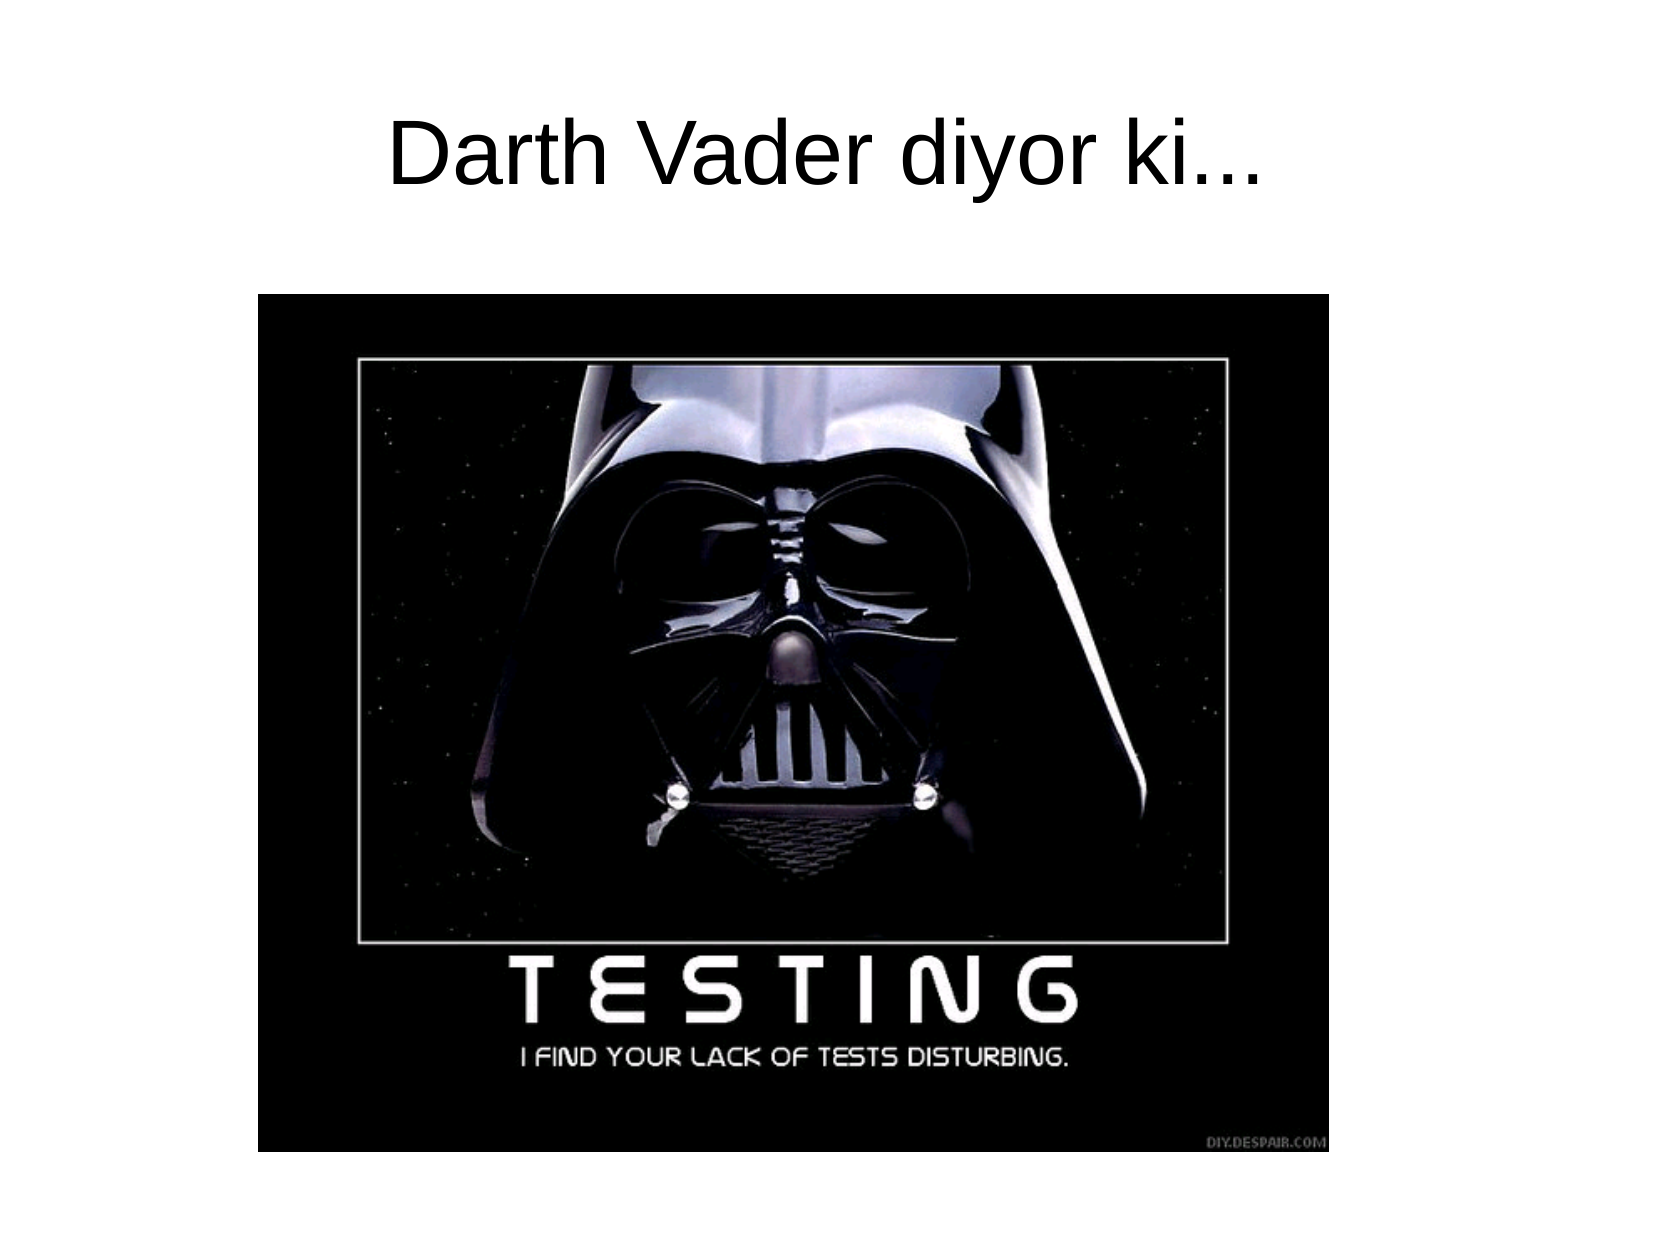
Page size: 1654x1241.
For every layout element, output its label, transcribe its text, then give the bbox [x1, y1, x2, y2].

picture [258, 294, 1329, 1152]
title Darth Vader diyor ki... [82, 49, 1571, 257]
